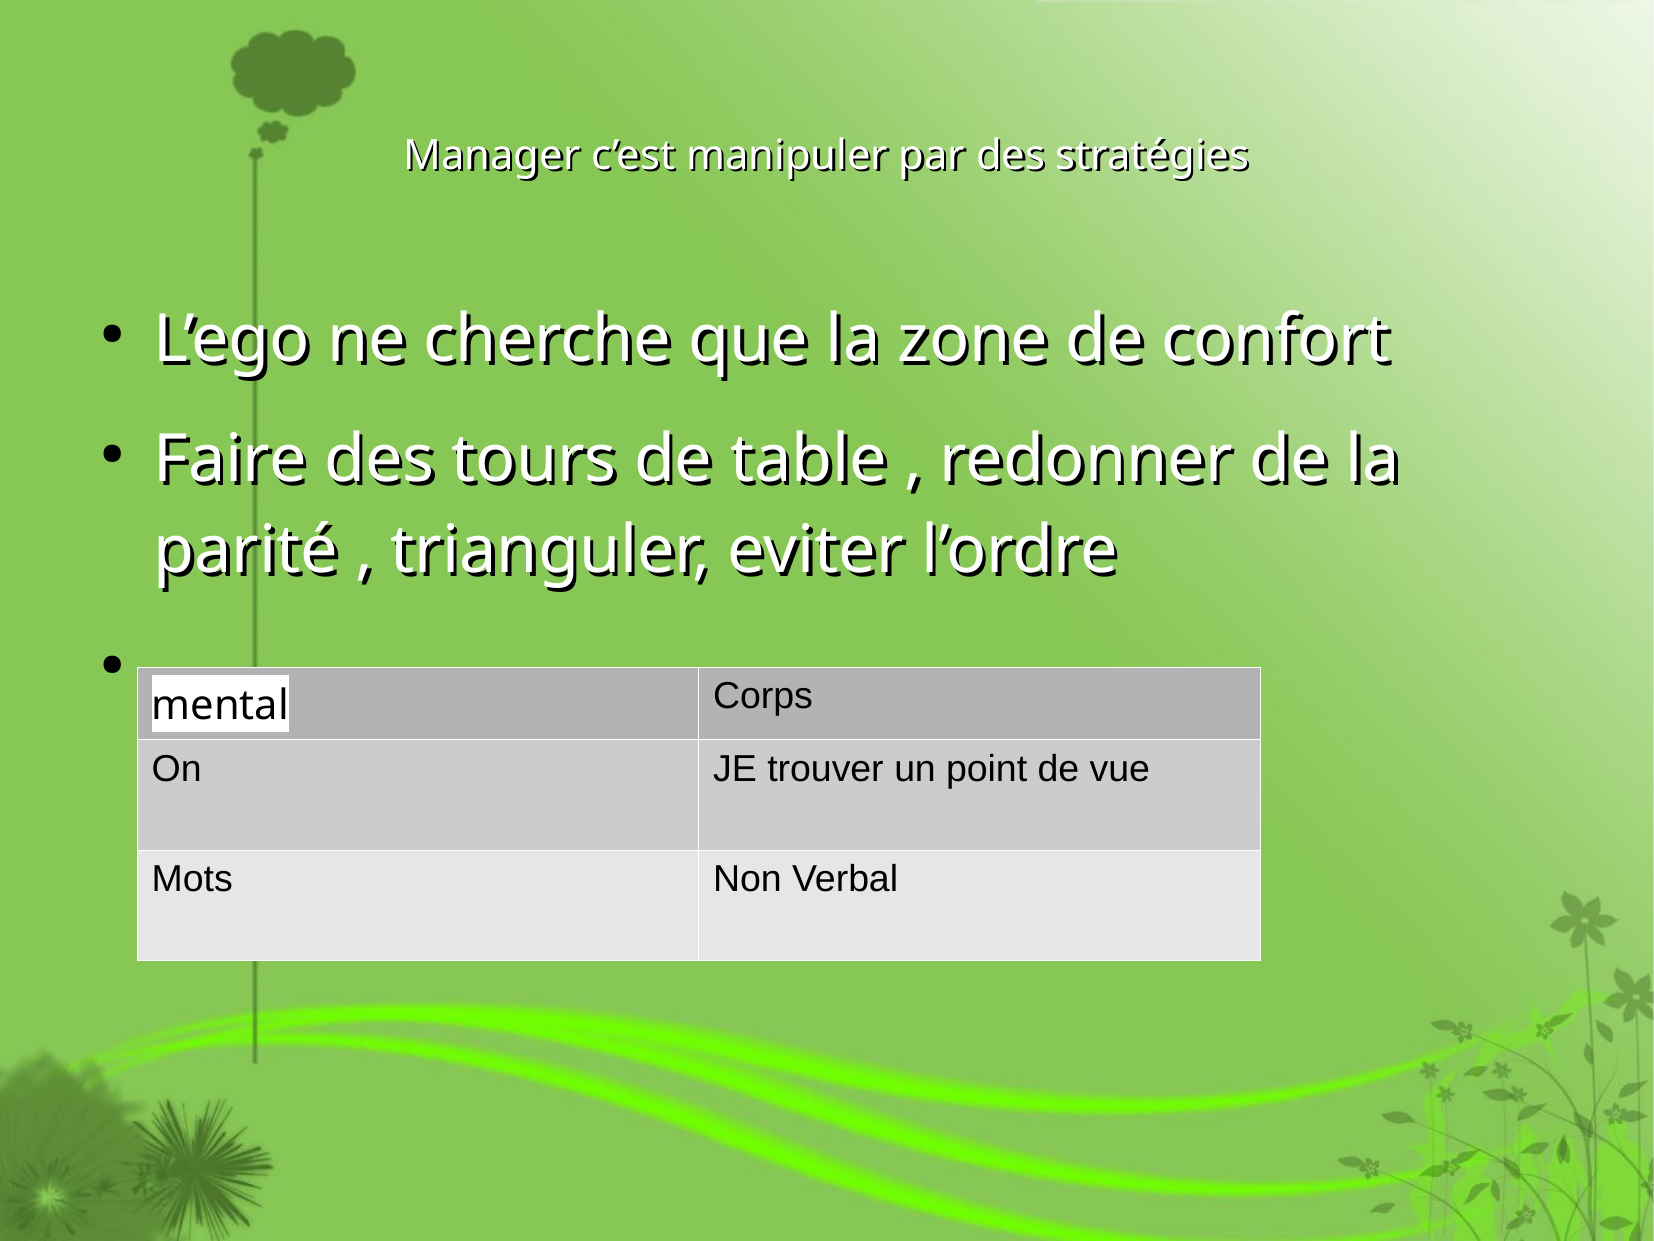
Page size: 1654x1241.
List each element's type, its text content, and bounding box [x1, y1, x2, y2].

table_header Corps [699, 668, 1260, 739]
table_header mental [138, 668, 698, 739]
table_cell Non Verbal [699, 851, 1260, 960]
table_cell On [138, 740, 698, 850]
list L’ego ne cherche que la zone de confort Faire des tours de table , redonner de la parité , trianguler, eviter l’ordre [82, 290, 1571, 1010]
title Manager c’est manipuler par des stratégies [82, 49, 1571, 257]
table_cell JE trouver un point de vue [699, 740, 1260, 850]
table_cell Mots [138, 851, 698, 960]
picture [0, 0, 1654, 1241]
